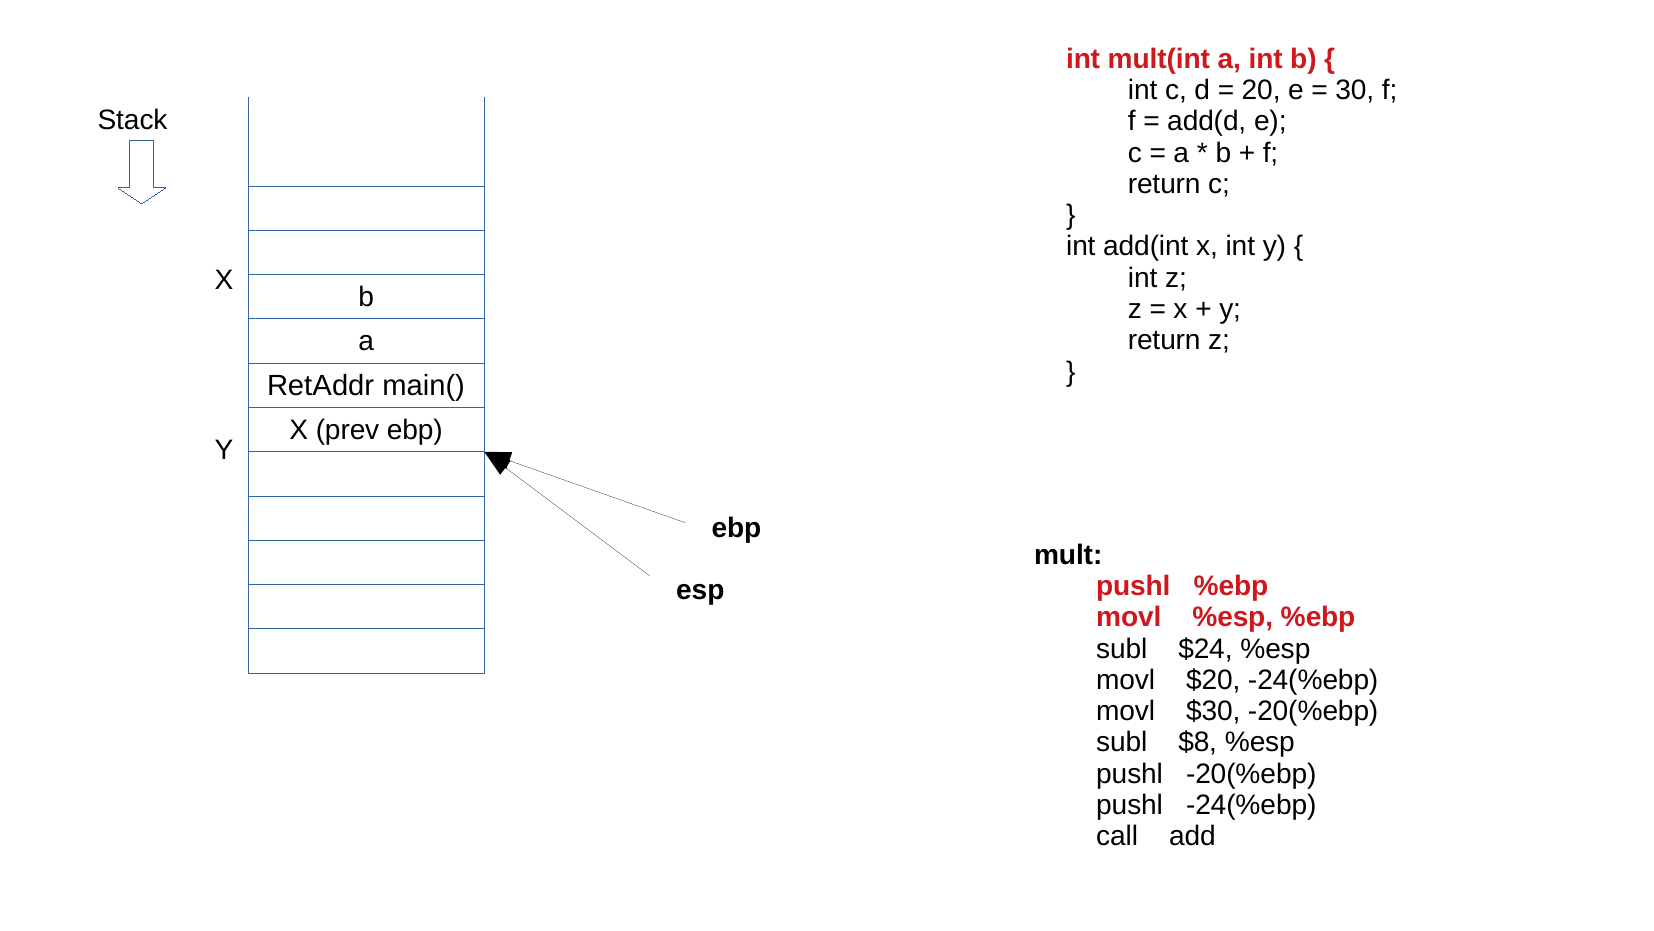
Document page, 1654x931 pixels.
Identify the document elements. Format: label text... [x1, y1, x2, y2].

text_box a [248, 318, 485, 363]
text_box esp [661, 566, 792, 614]
text_box b [248, 274, 485, 318]
text_box Y [141, 426, 249, 473]
text_box ebp [696, 504, 827, 552]
text_box Stack [82, 97, 213, 144]
text_box mult: pushl %ebp movl %esp, %ebp subl $24, %esp movl $20, -24(%ebp) movl $30, -20(%ebp) subl $8, %esp pushl -20(%ebp) pushl -24(%ebp) call add [1019, 531, 1512, 860]
text_box X [141, 256, 249, 304]
text_box int mult(int a, int b) { int c, d = 20, e = 30, f; f = add(d, e); c = a * b + f; return c; } int add(int x, int y) { int z; z = x + y; return z; } [1051, 35, 1529, 395]
text_box X (prev ebp) [248, 407, 485, 451]
text_box RetAddr main() [248, 363, 485, 407]
